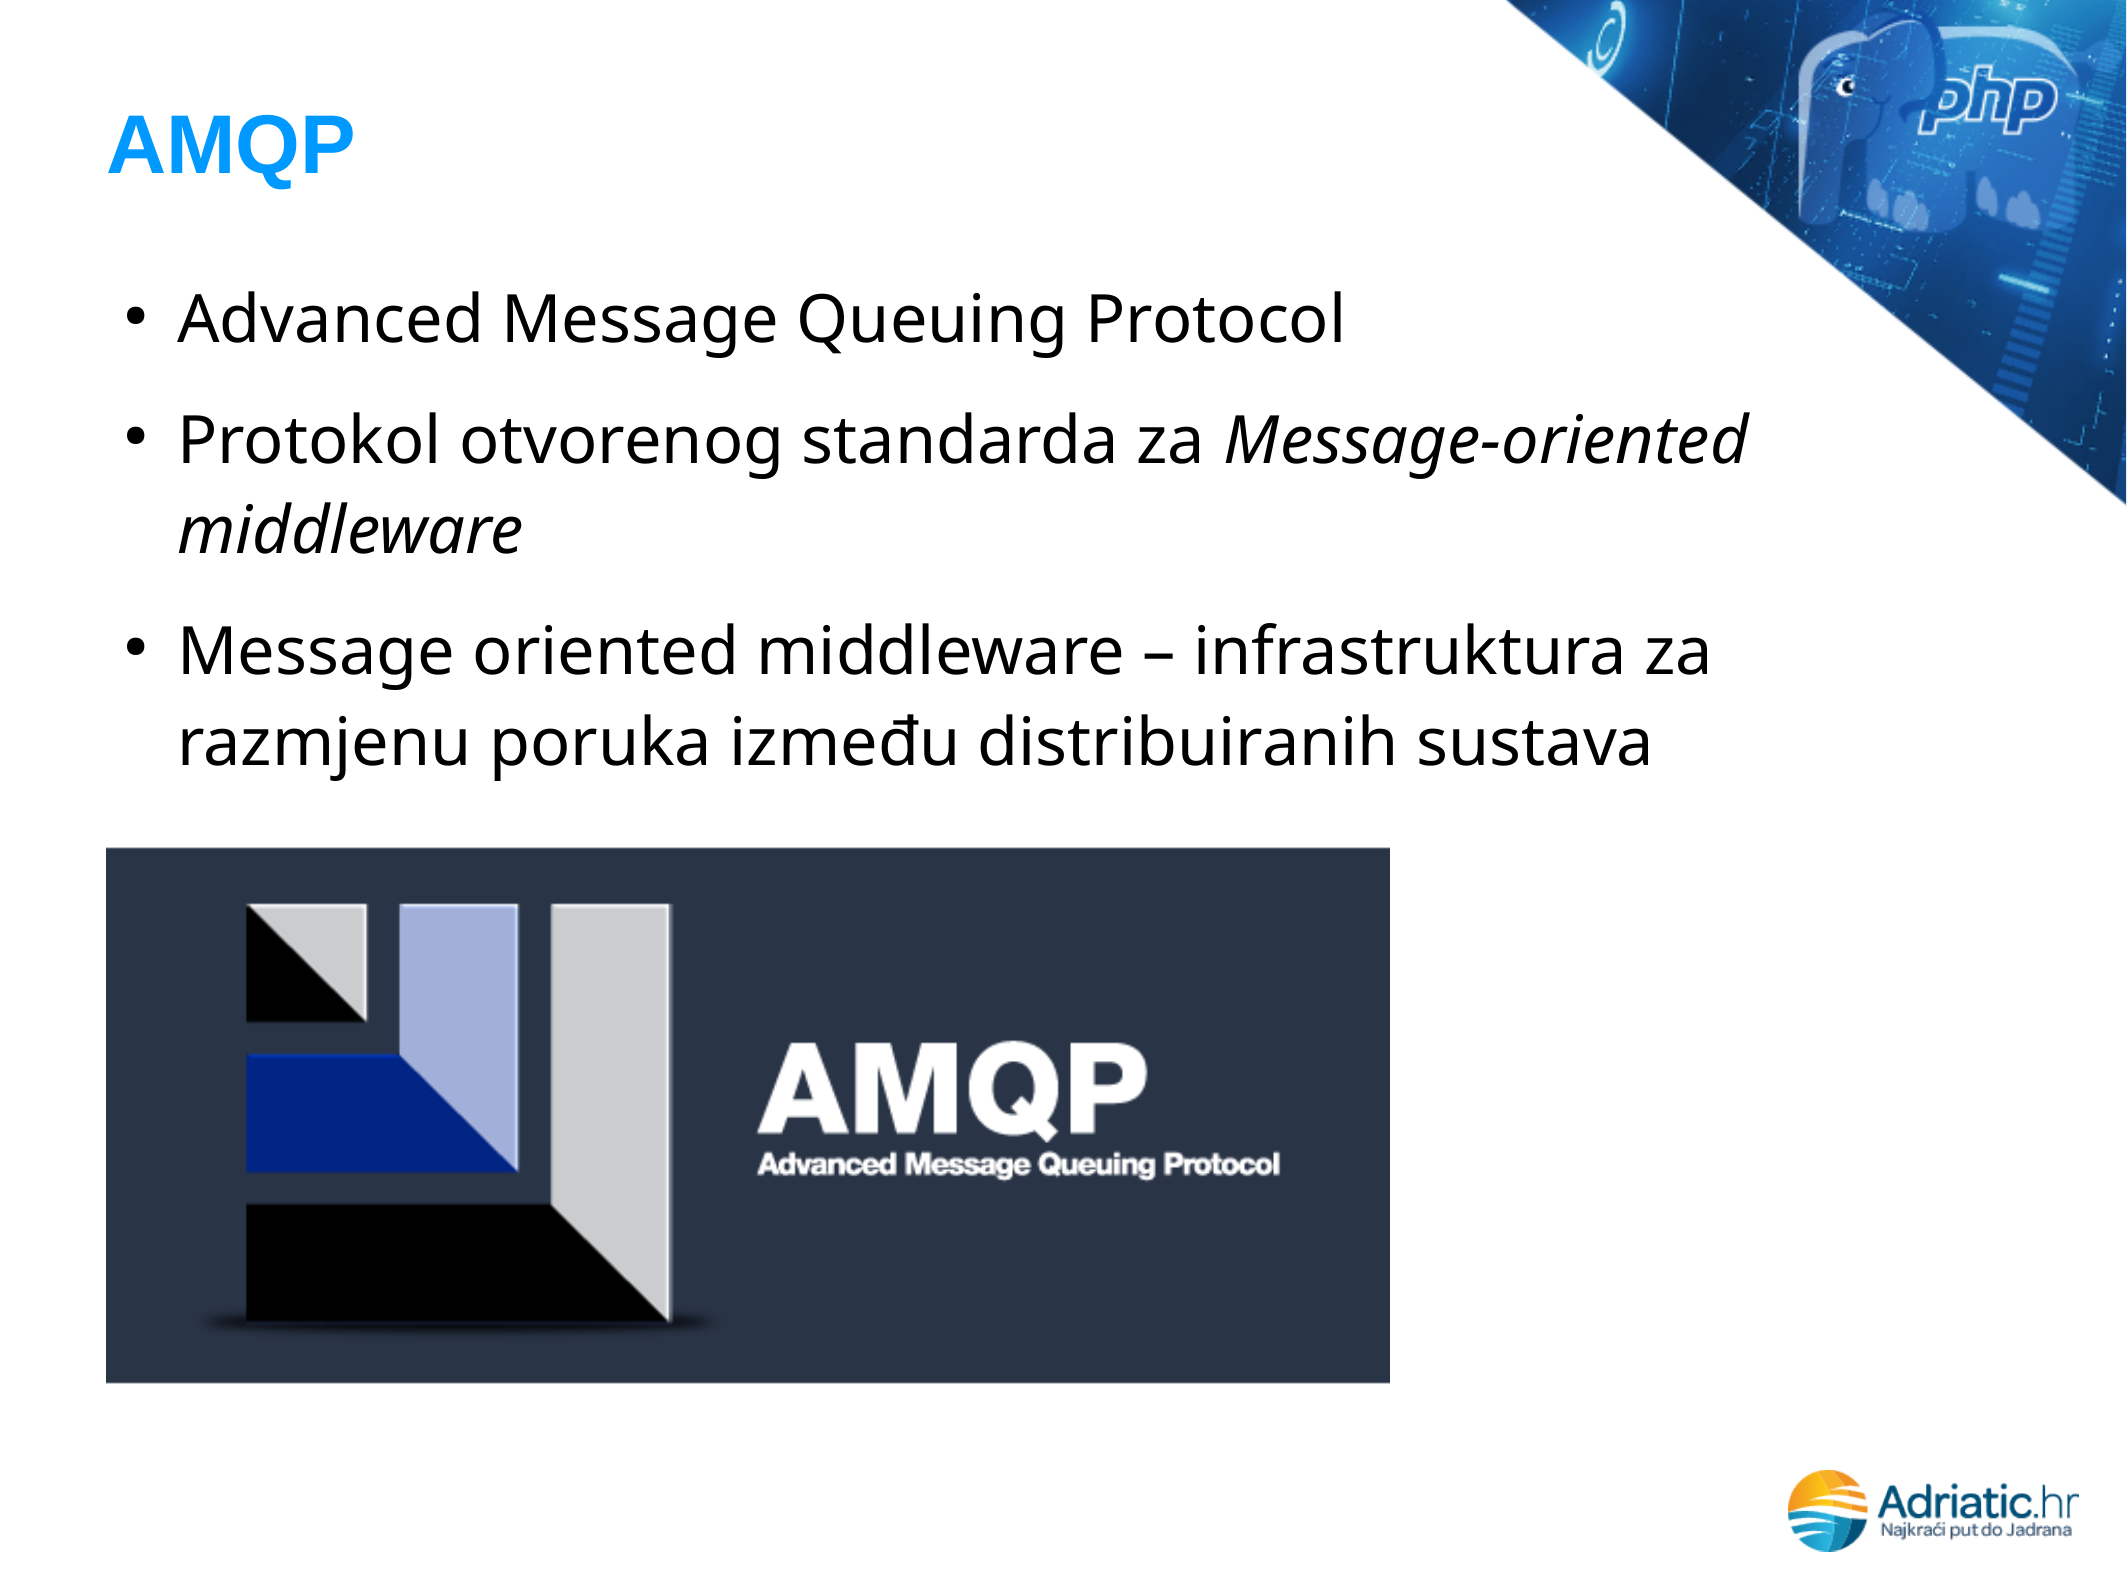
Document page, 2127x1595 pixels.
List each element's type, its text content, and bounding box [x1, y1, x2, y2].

picture [1788, 1470, 2079, 1552]
picture [106, 836, 1390, 1394]
picture [1505, 0, 2127, 625]
title AMQP [106, 70, 1630, 219]
list Advanced Message Queuing Protocol Protokol otvorenog standarda za Message-oriented middleware Message oriented middleware – infrastruktura za razmjenu poruka između distribuiranih sustava [106, 271, 2020, 1453]
